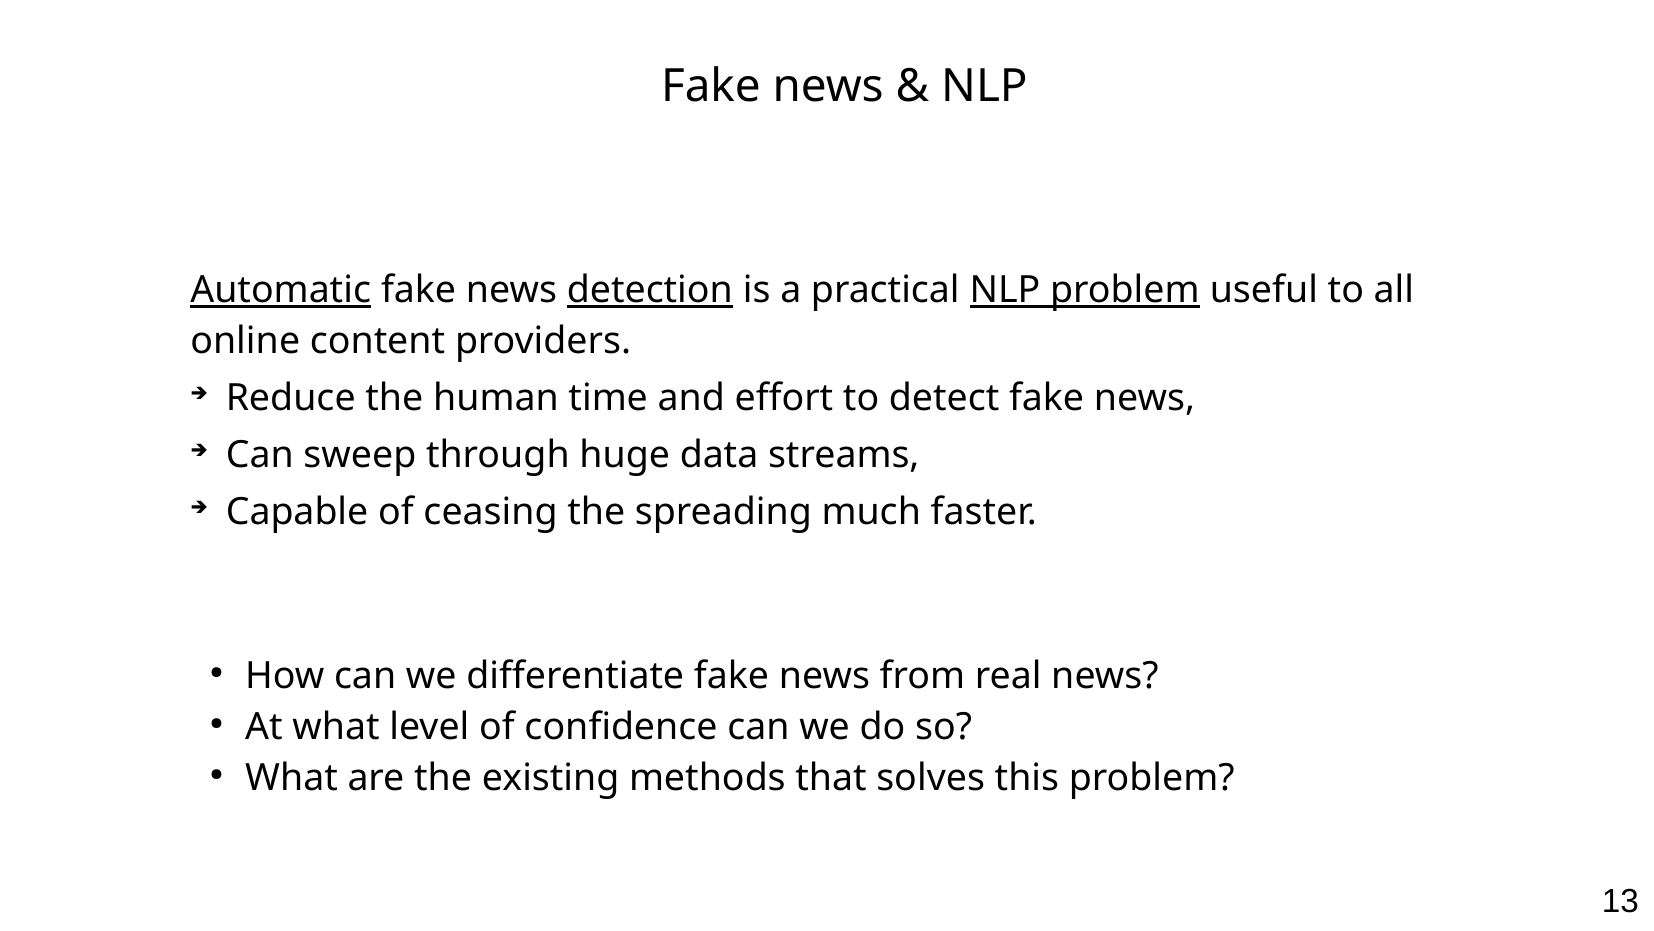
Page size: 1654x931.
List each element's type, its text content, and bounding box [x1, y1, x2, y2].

text_box <number> [1024, 874, 1654, 931]
text_box Fake news & NLP [376, 45, 1277, 123]
text_box Automatic fake news detection is a practical NLP problem useful to all online content providers. Reduce the human time and effort to detect fake news, Can sweep through huge data streams, Capable of ceasing the spreading much faster. [175, 255, 1478, 544]
text_box How can we differentiate fake news from real news? At what level of confidence can we do so? What are the existing methods that solves this problem? [195, 590, 1441, 811]
